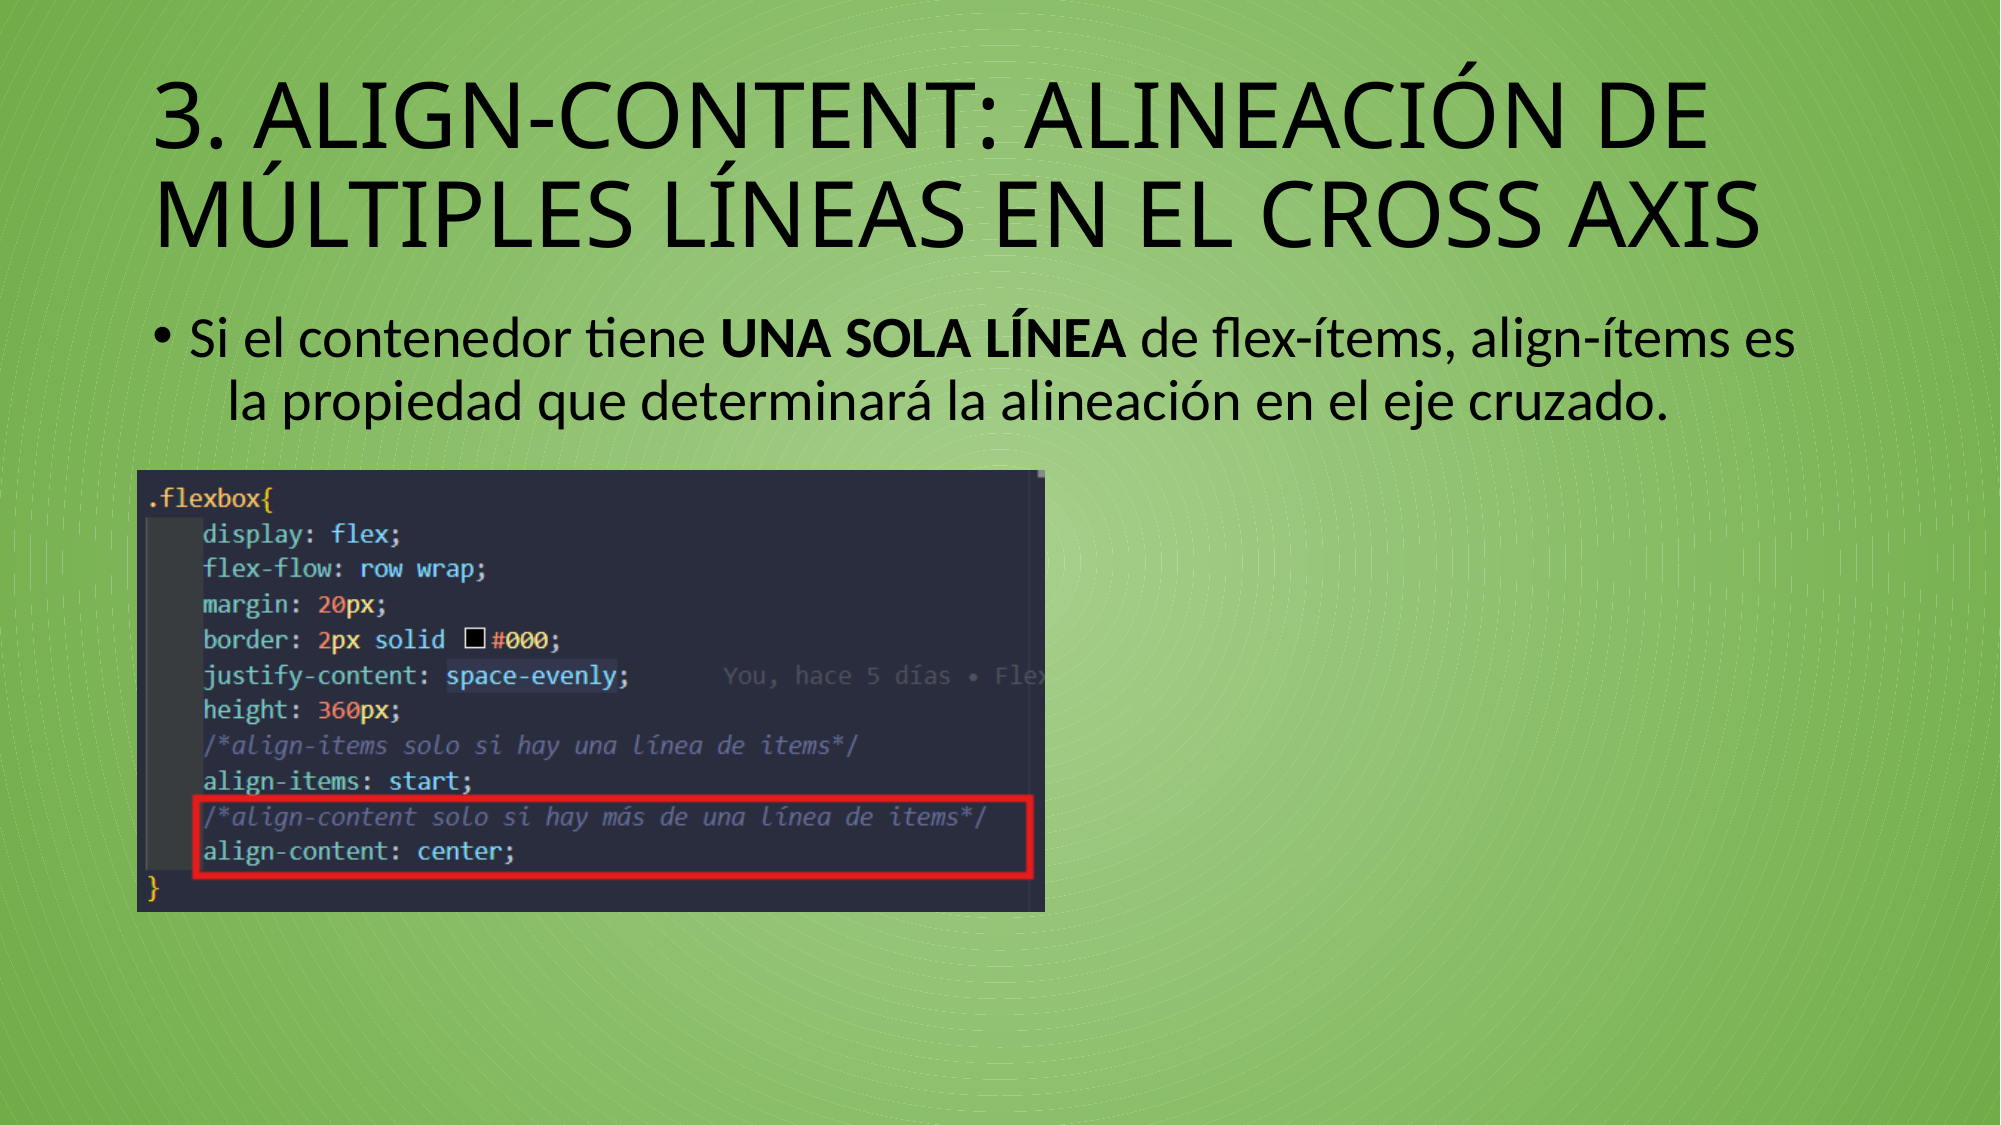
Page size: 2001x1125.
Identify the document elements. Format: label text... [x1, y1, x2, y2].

list Si el contenedor tiene UNA SOLA LÍNEA de flex-ítems, align-ítems es la propiedad que determinará la alineación en el eje cruzado. [137, 299, 1863, 1014]
title 3. ALIGN-CONTENT: ALINEACIÓN DE MÚLTIPLES LÍNEAS EN EL CROSS AXIS [137, 59, 1863, 278]
picture [137, 470, 1045, 912]
